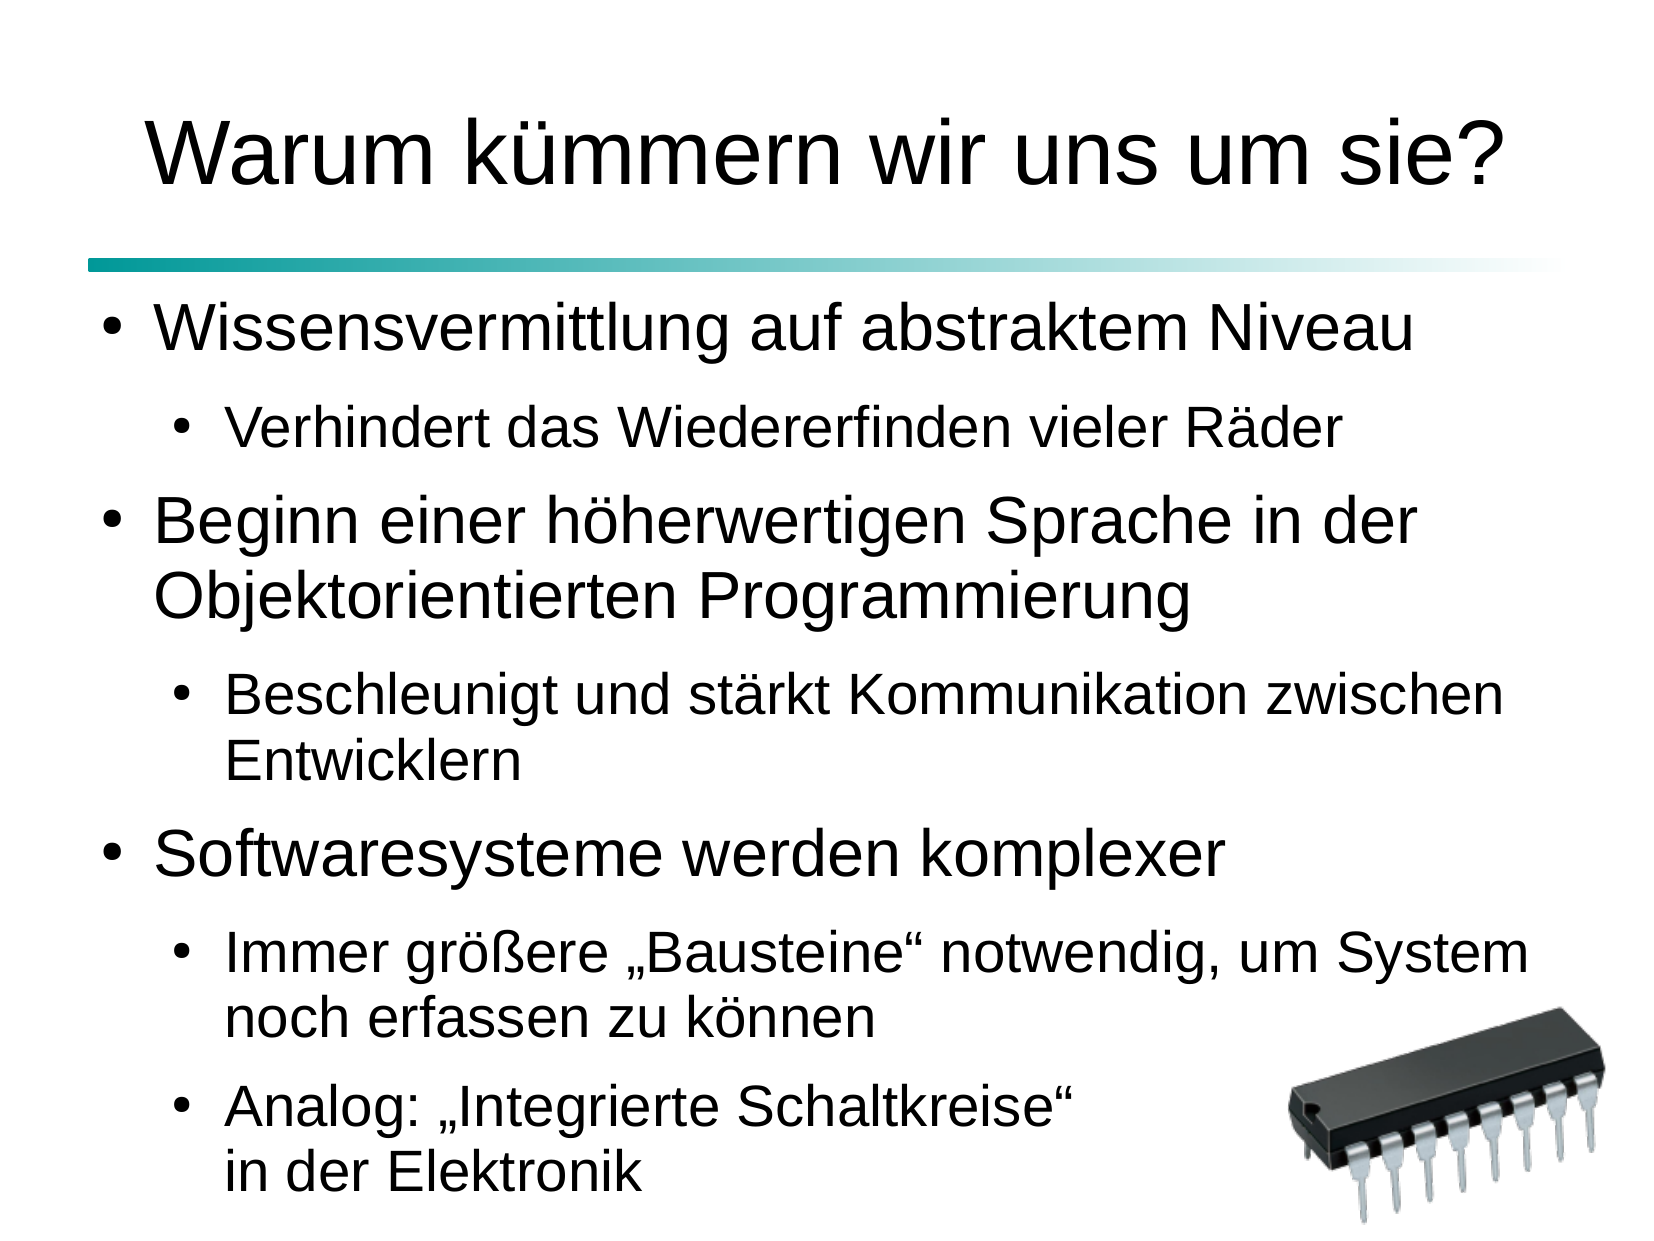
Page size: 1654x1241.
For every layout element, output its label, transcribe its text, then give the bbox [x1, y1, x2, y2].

picture [1287, 956, 1607, 1241]
list Wissensvermittlung auf abstraktem Niveau Verhindert das Wiedererfinden vieler Räder Beginn einer höherwertigen Sprache in der Objektorientierten Programmierung Beschleunigt und stärkt Kommunikation zwischen Entwicklern Softwaresysteme werden komplexer Immer größere „Bausteine“ notwendig, um System noch erfassen zu können Analog: „Integrierte Schaltkreise“ in der Elektronik [82, 290, 1571, 1203]
title Warum kümmern wir uns um sie? [82, 49, 1571, 257]
